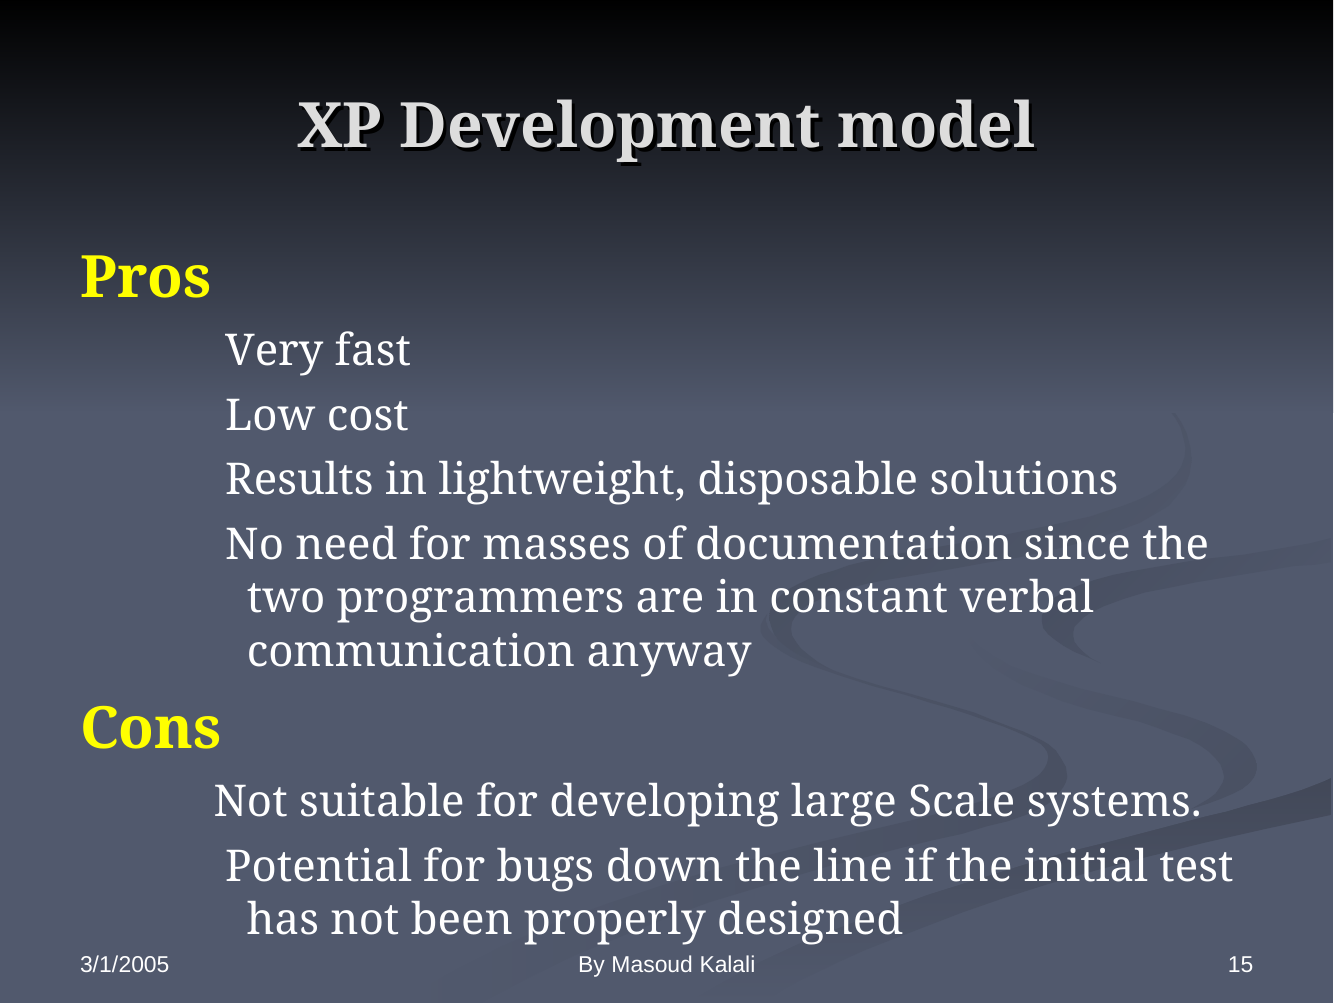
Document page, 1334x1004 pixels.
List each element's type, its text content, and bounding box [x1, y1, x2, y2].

list Pros Very fast Low cost Results in lightweight, disposable solutions No need for masses of documentation since the two programmers are in constant verbal communication anyway Cons Not suitable for developing large Scale systems. Potential for bugs down the line if the initial test has not been properly designed [66, 234, 1267, 937]
title XP Development model [66, 40, 1267, 208]
